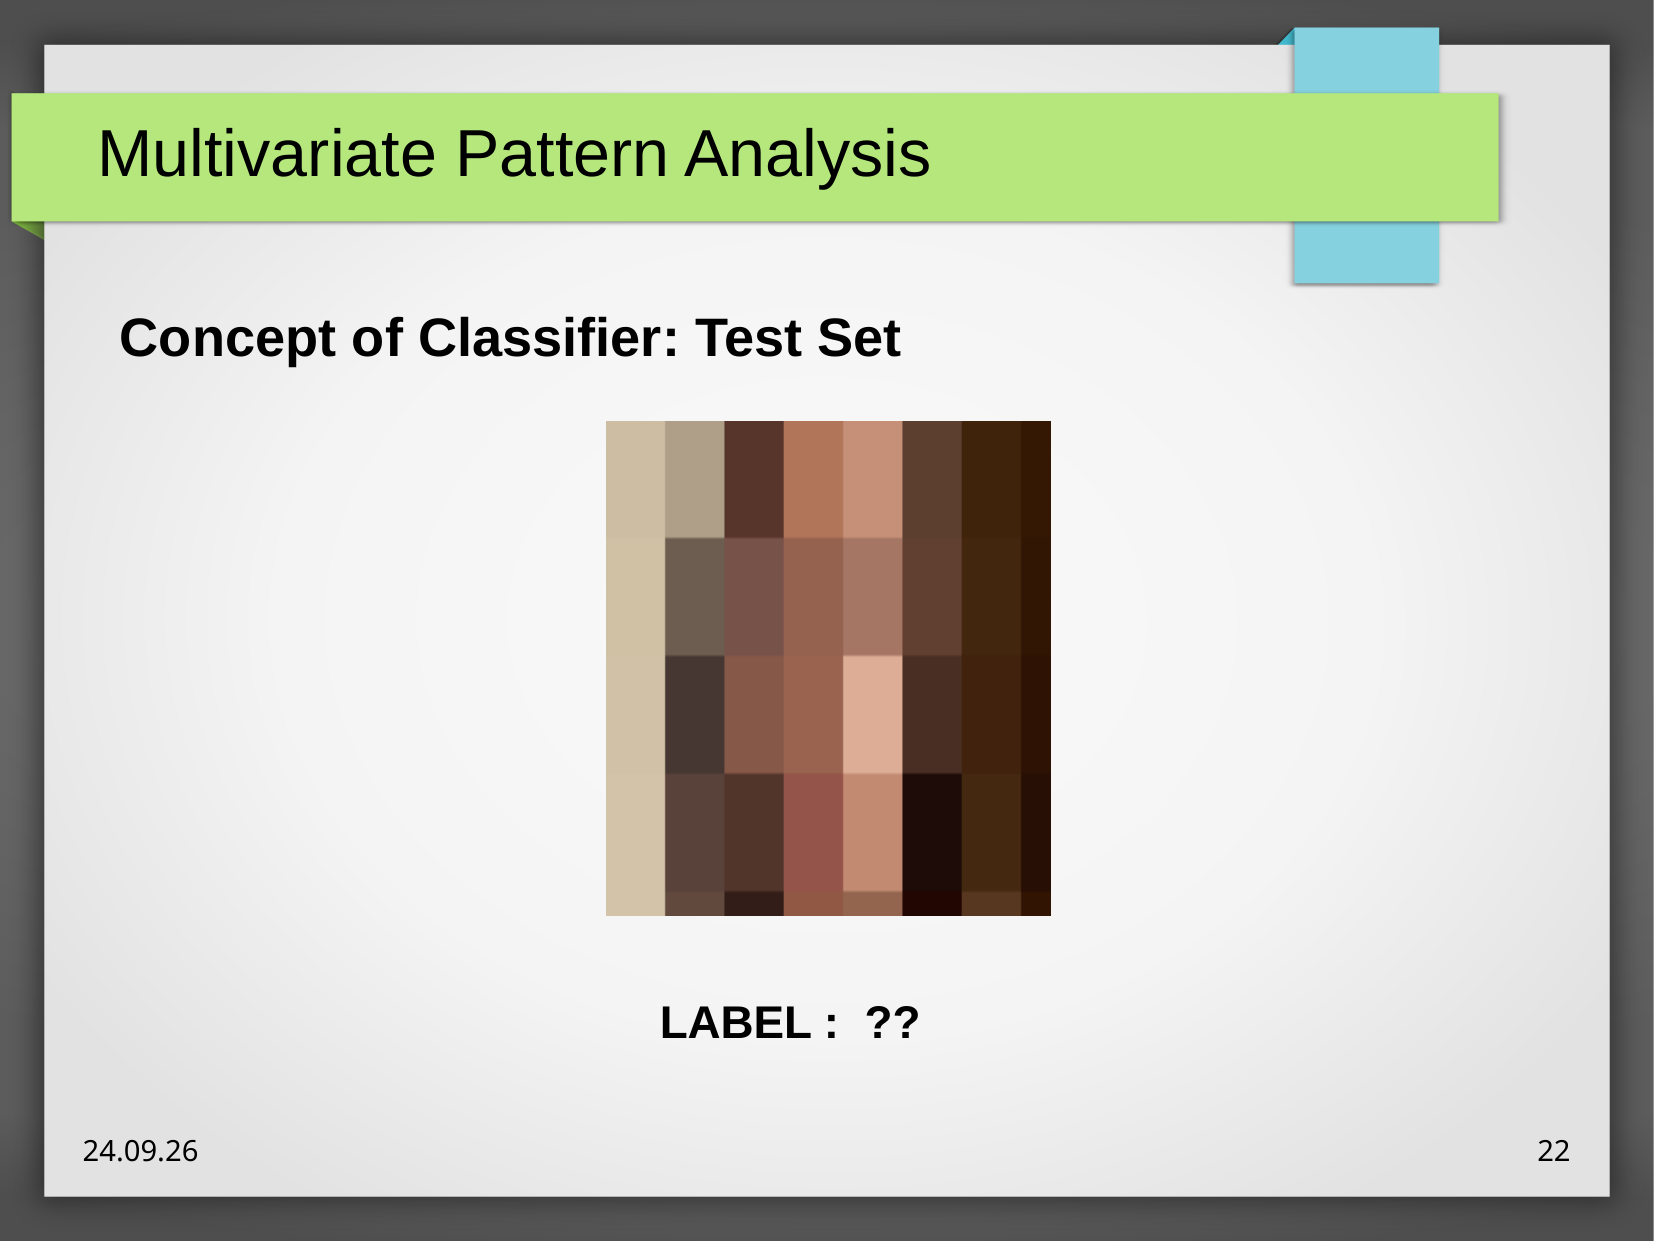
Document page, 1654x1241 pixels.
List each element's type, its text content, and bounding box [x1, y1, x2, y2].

text_box Multivariate Pattern Analysis [82, 94, 1264, 213]
picture [0, 0, 1654, 1241]
text_box LABEL : ?? [645, 990, 1036, 1057]
text_box Concept of Classifier: Test Set [105, 300, 1051, 376]
